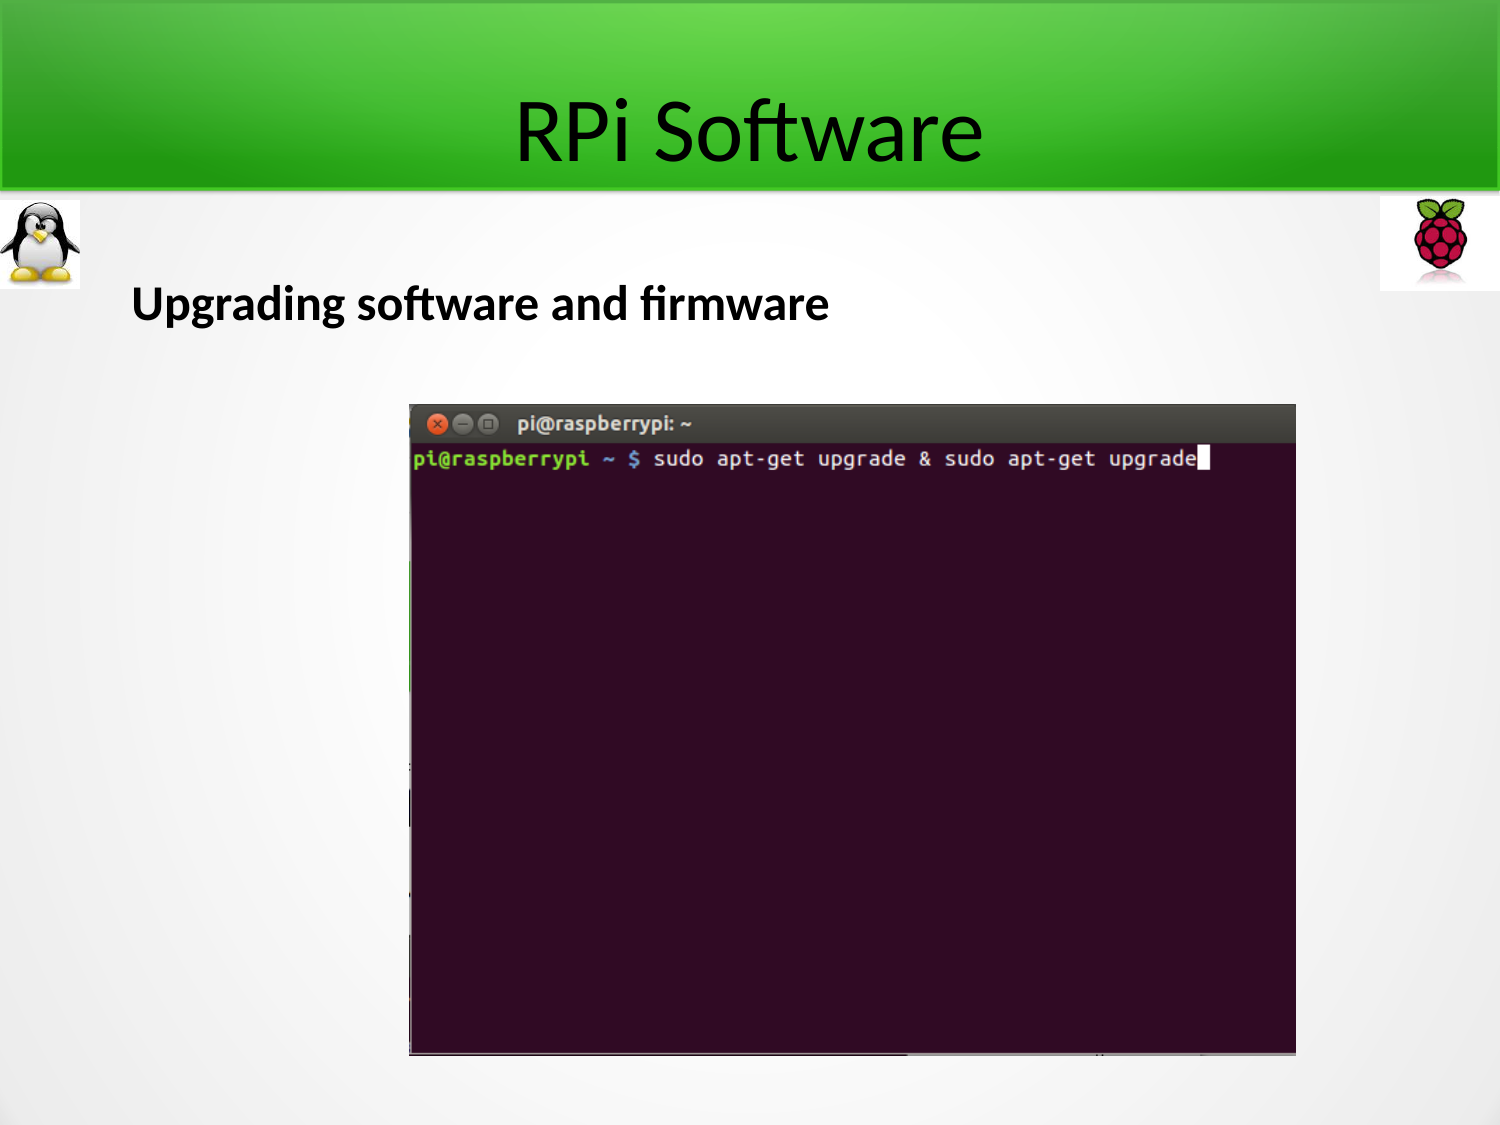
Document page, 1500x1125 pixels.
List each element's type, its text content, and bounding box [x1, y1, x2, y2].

title RPi Software [75, 45, 1425, 233]
list Upgrading software and firmware [60, 262, 1411, 1100]
picture [409, 404, 1296, 1056]
picture [1380, 196, 1500, 291]
picture [0, 200, 80, 289]
